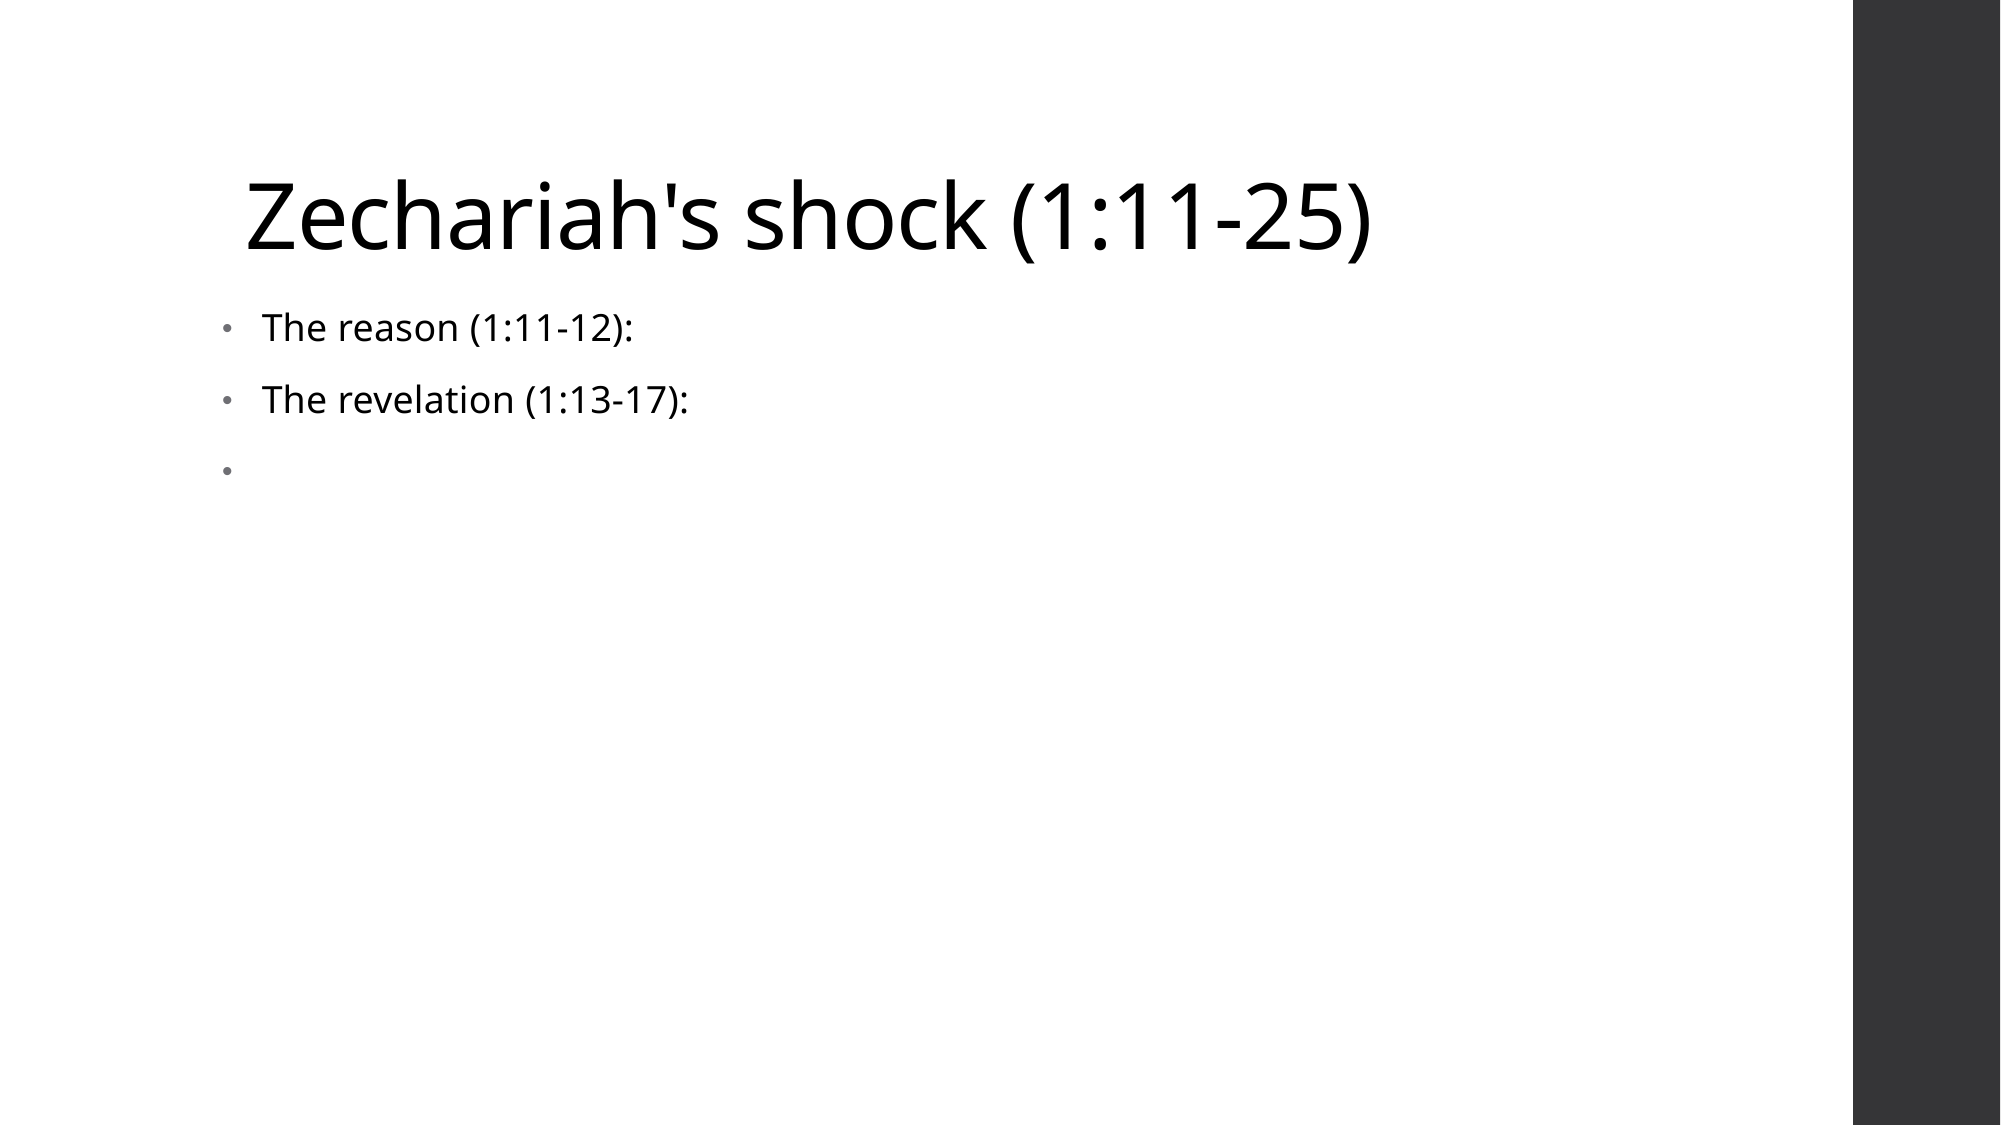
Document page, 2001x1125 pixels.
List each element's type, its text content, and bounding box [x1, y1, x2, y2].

title Zechariah's shock (1:11-25) [206, 60, 1797, 278]
list The reason (1:11-12): The revelation (1:13-17): [206, 299, 1617, 1014]
